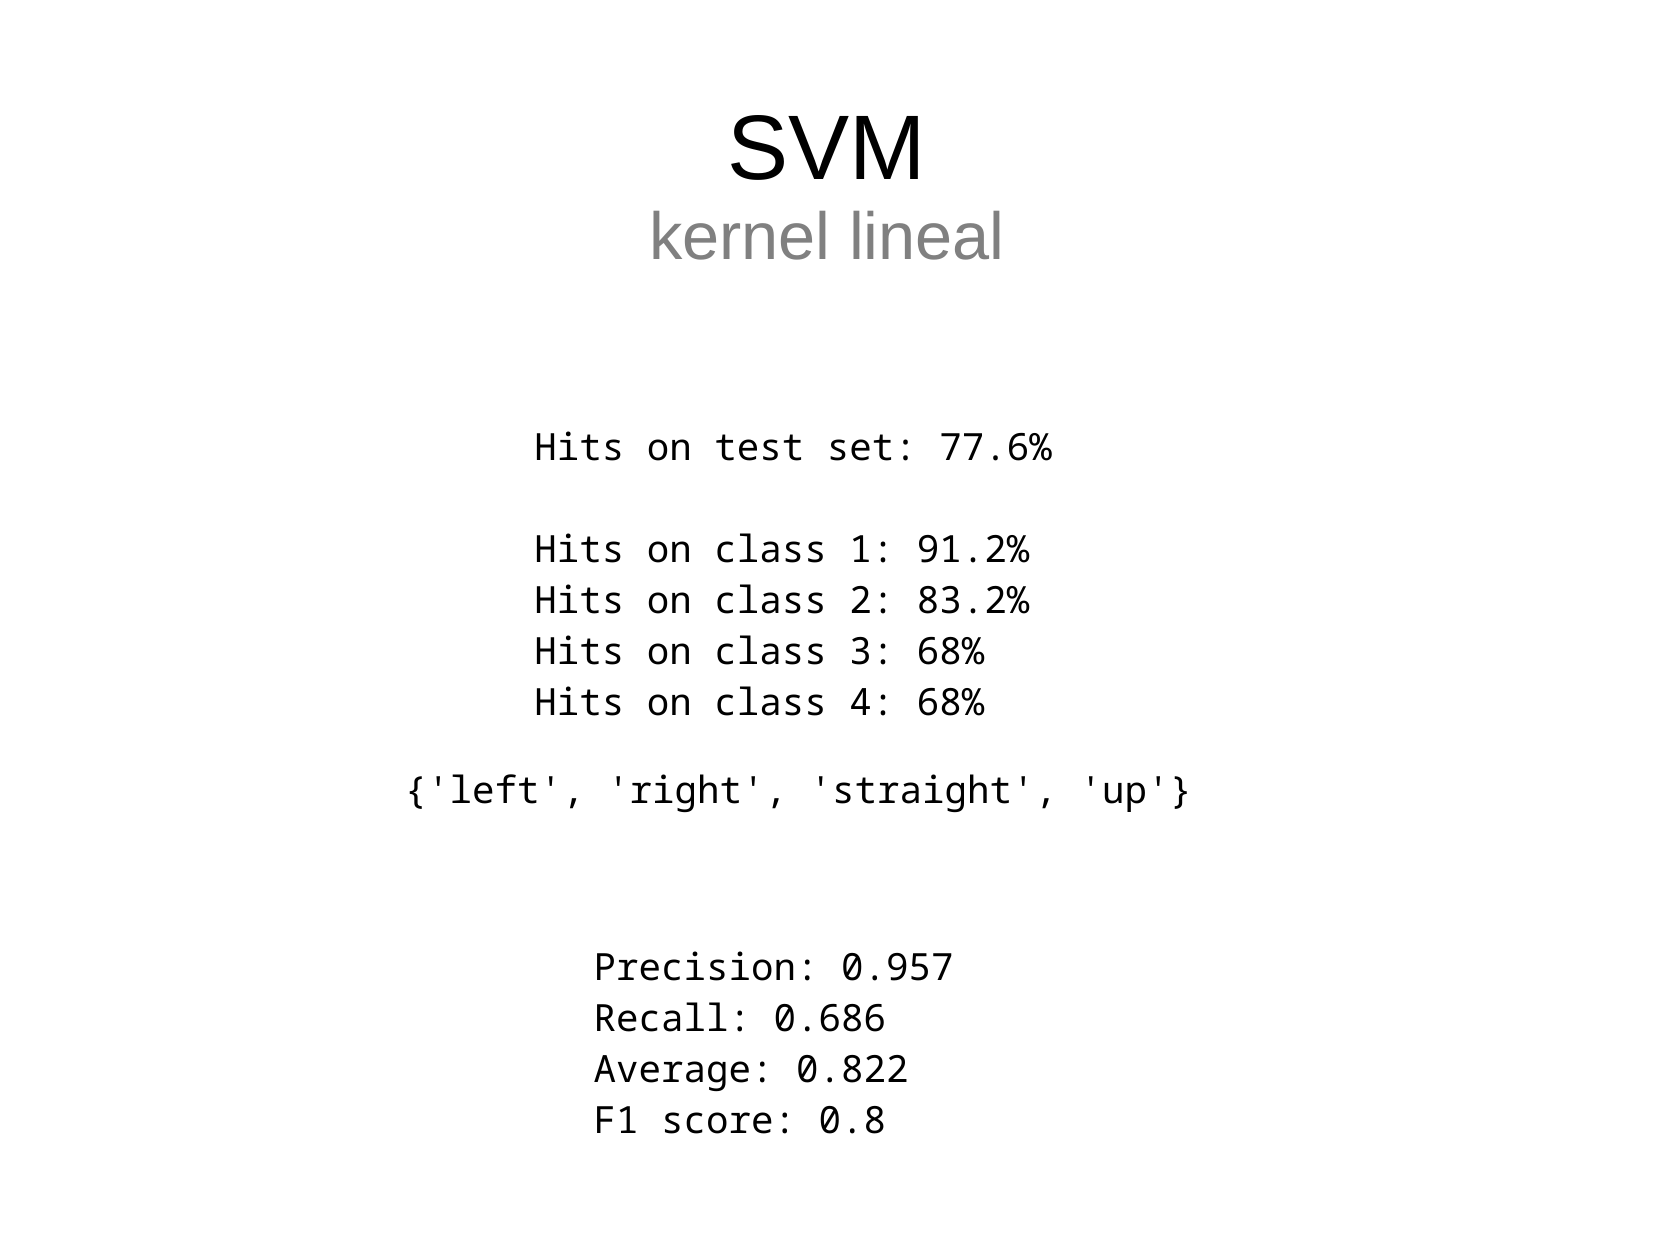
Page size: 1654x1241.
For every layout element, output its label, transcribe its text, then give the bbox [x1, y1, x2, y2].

title SVM kernel lineal [82, 81, 1571, 289]
text_box {'left', 'right', 'straight', 'up'} [389, 755, 1217, 815]
text_box Precision: 0.957 Recall: 0.686 Average: 0.822 F1 score: 0.8 [578, 933, 969, 1123]
text_box Hits on test set: 77.6% Hits on class 1: 91.2% Hits on class 2: 83.2% Hits on class 3: 68% Hits on class 4: 68% [519, 413, 1123, 690]
